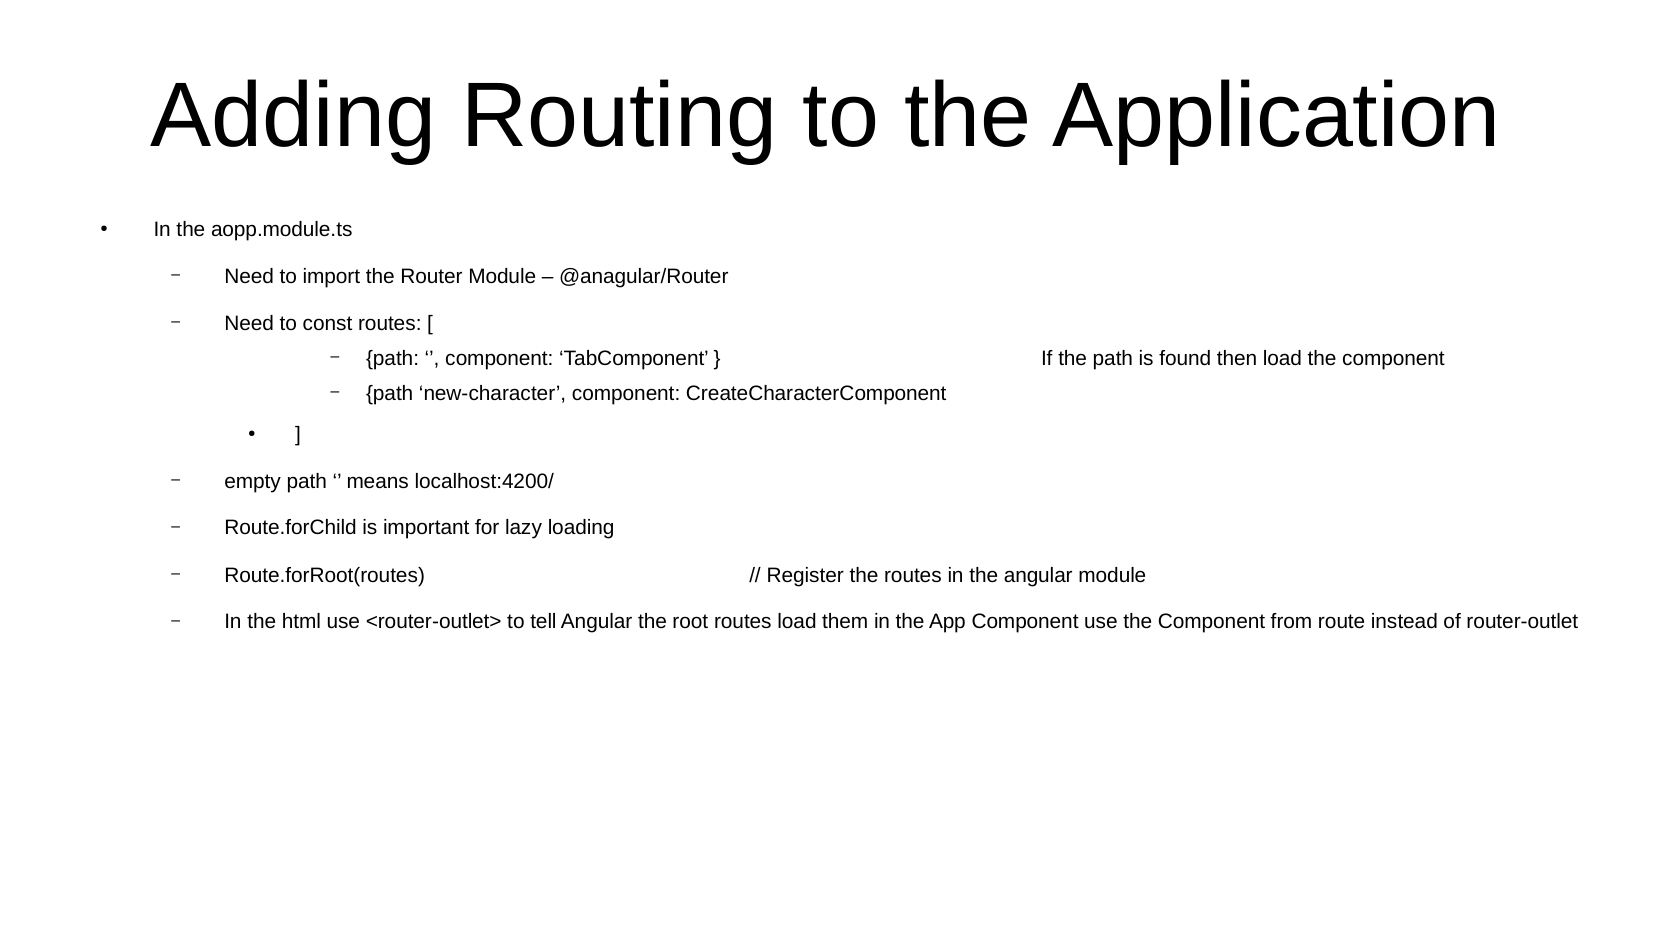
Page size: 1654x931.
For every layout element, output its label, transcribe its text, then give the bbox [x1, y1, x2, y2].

title Adding Routing to the Application [82, 37, 1571, 193]
list In the aopp.module.ts Need to import the Router Module – @anagular/Router Need to const routes: [ {path: ‘’, component: ‘TabComponent’ } If the path is found then load the component {path ‘new-character’, component: CreateCharacterComponent ] empty path ‘’ means localhost:4200/ Route.forChild is important for lazy loading Route.forRoot(routes) // Register the routes in the angular module In the html use <router-outlet> to tell Angular the root routes load them in the App Component use the Component from route instead of router-outlet [82, 217, 1621, 901]
